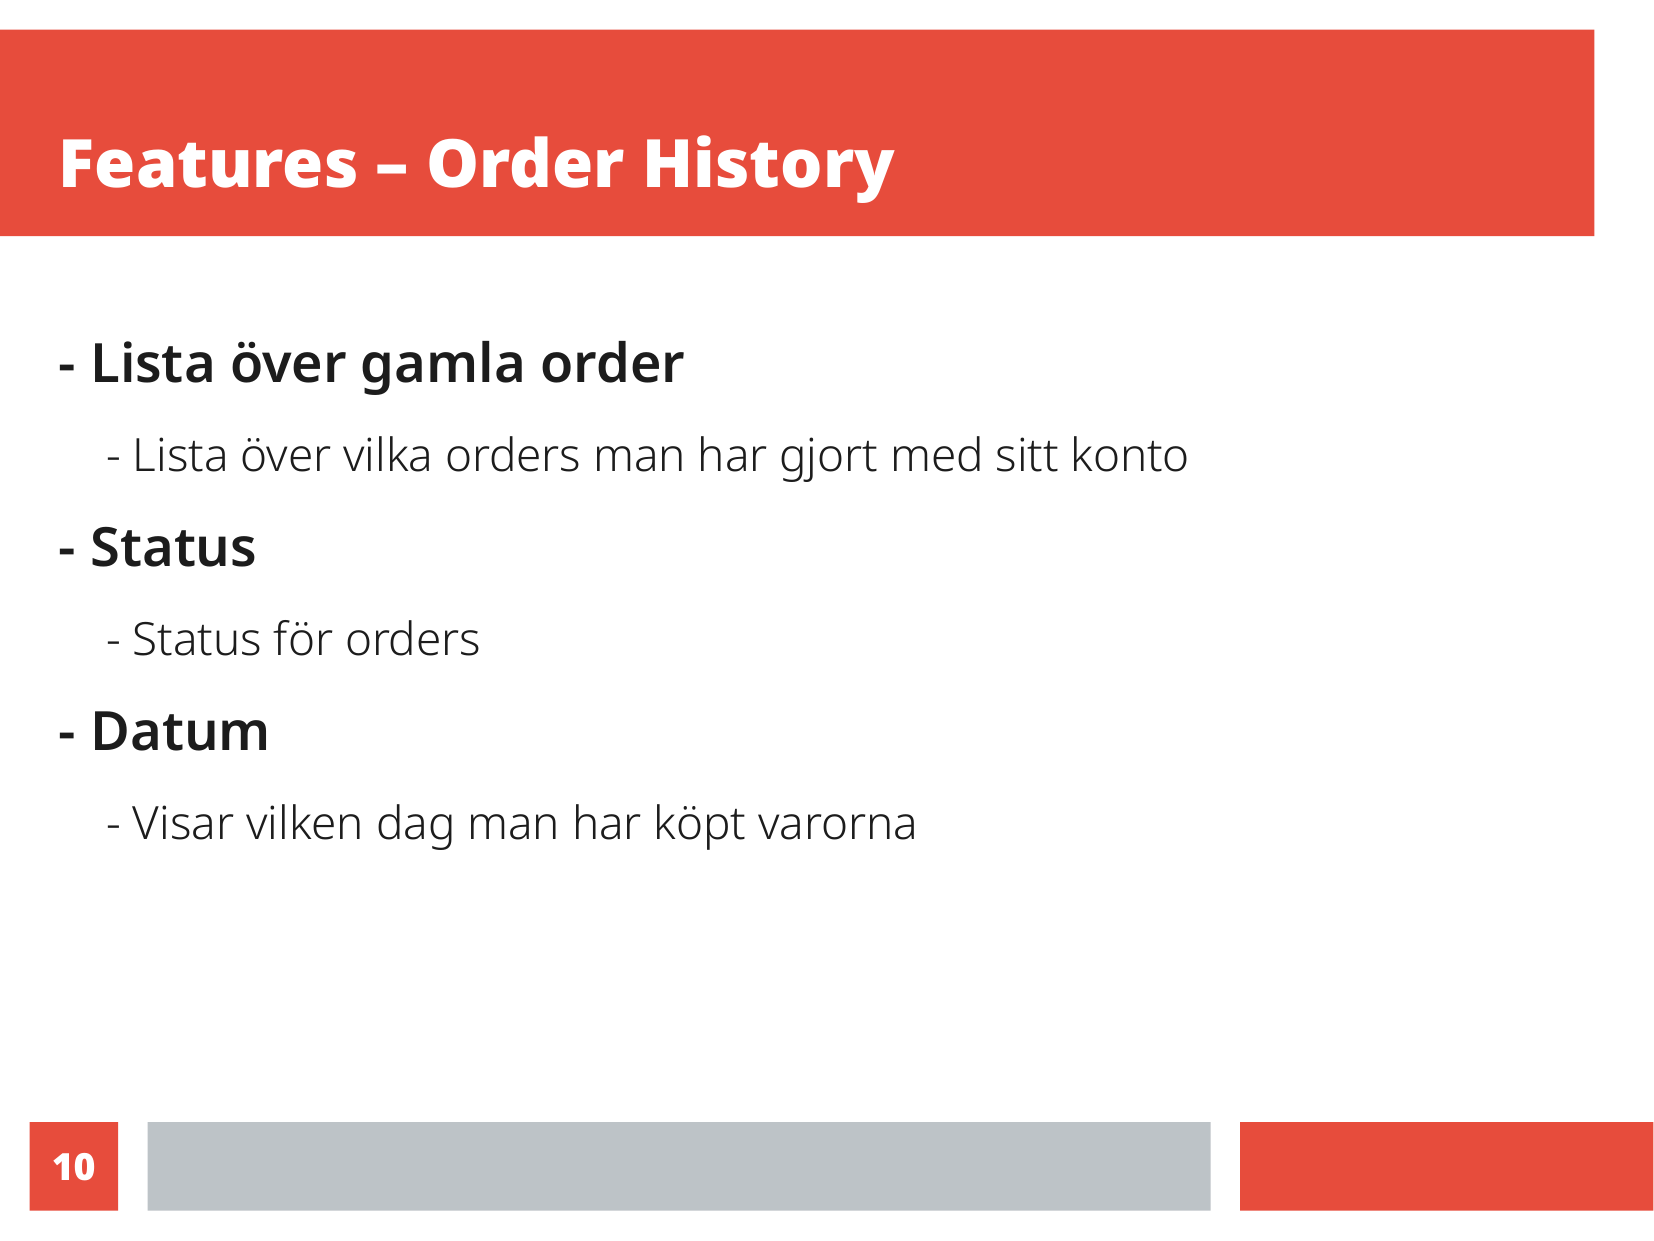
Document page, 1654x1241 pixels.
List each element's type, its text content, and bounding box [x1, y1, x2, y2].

title Features – Order History [59, 59, 1595, 207]
list - Lista över gamla order - Lista över vilka orders man har gjort med sitt konto - Status - Status för orders - Datum - Visar vilken dag man har köpt varorna [59, 324, 1565, 1093]
